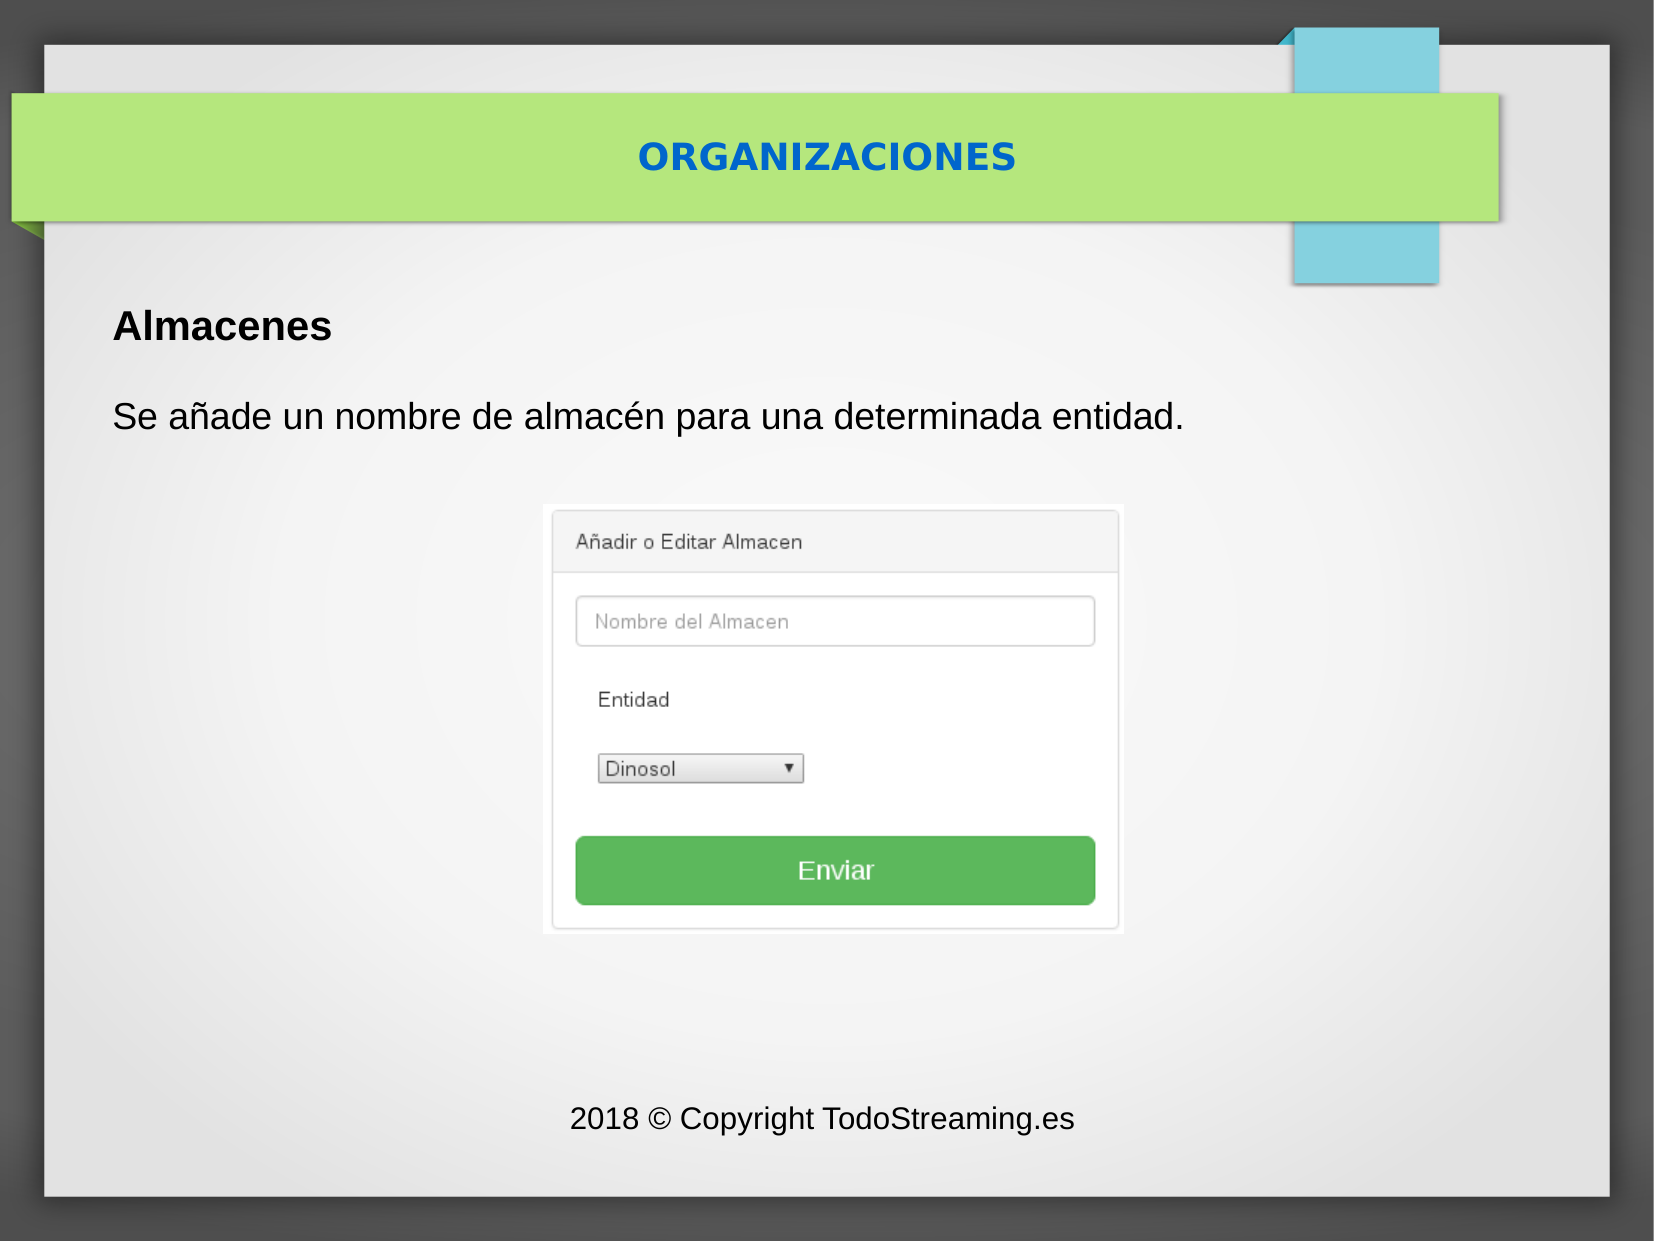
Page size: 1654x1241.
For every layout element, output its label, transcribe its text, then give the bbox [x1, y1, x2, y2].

subtitle Almacenes Se añade un nombre de almacén para una determinada entidad. [112, 302, 1530, 485]
title ORGANIZACIONES [637, 113, 1028, 201]
text_box 2018 © Copyright TodoStreaming.es [555, 1094, 1099, 1146]
picture [0, 0, 1654, 1241]
